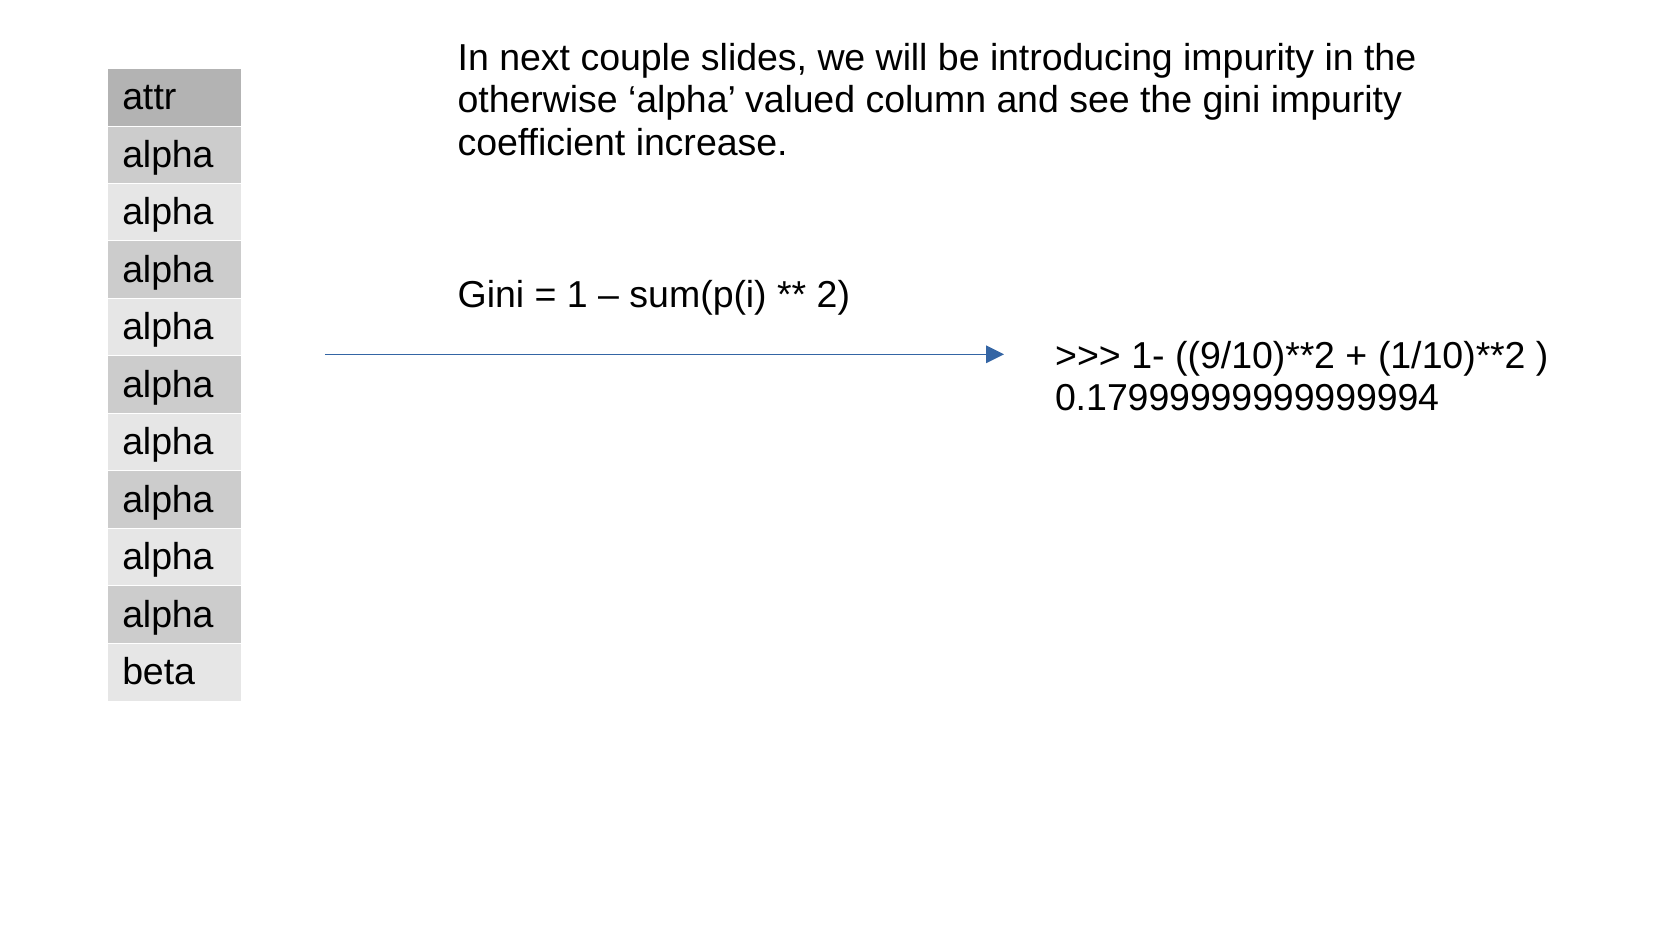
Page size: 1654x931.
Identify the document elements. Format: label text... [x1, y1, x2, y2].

table_cell alpha [108, 586, 241, 643]
table_cell beta [108, 644, 241, 701]
text_box In next couple slides, we will be introducing impurity in the otherwise ‘alpha’ valued column and see the gini impurity coefficient increase. [442, 29, 1565, 242]
table_cell alpha [108, 241, 241, 298]
table_cell alpha [108, 356, 241, 413]
table_cell alpha [108, 414, 241, 470]
table_cell alpha [108, 471, 241, 528]
text_box >>> 1- ((9/10)**2 + (1/10)**2 ) 0.17999999999999994 [1040, 327, 1564, 468]
table_cell alpha [108, 127, 241, 183]
text_box Gini = 1 – sum(p(i) ** 2) [442, 265, 886, 365]
table_header attr [108, 69, 241, 126]
table_cell alpha [108, 184, 241, 240]
table_cell alpha [108, 299, 241, 355]
table_cell alpha [108, 529, 241, 585]
